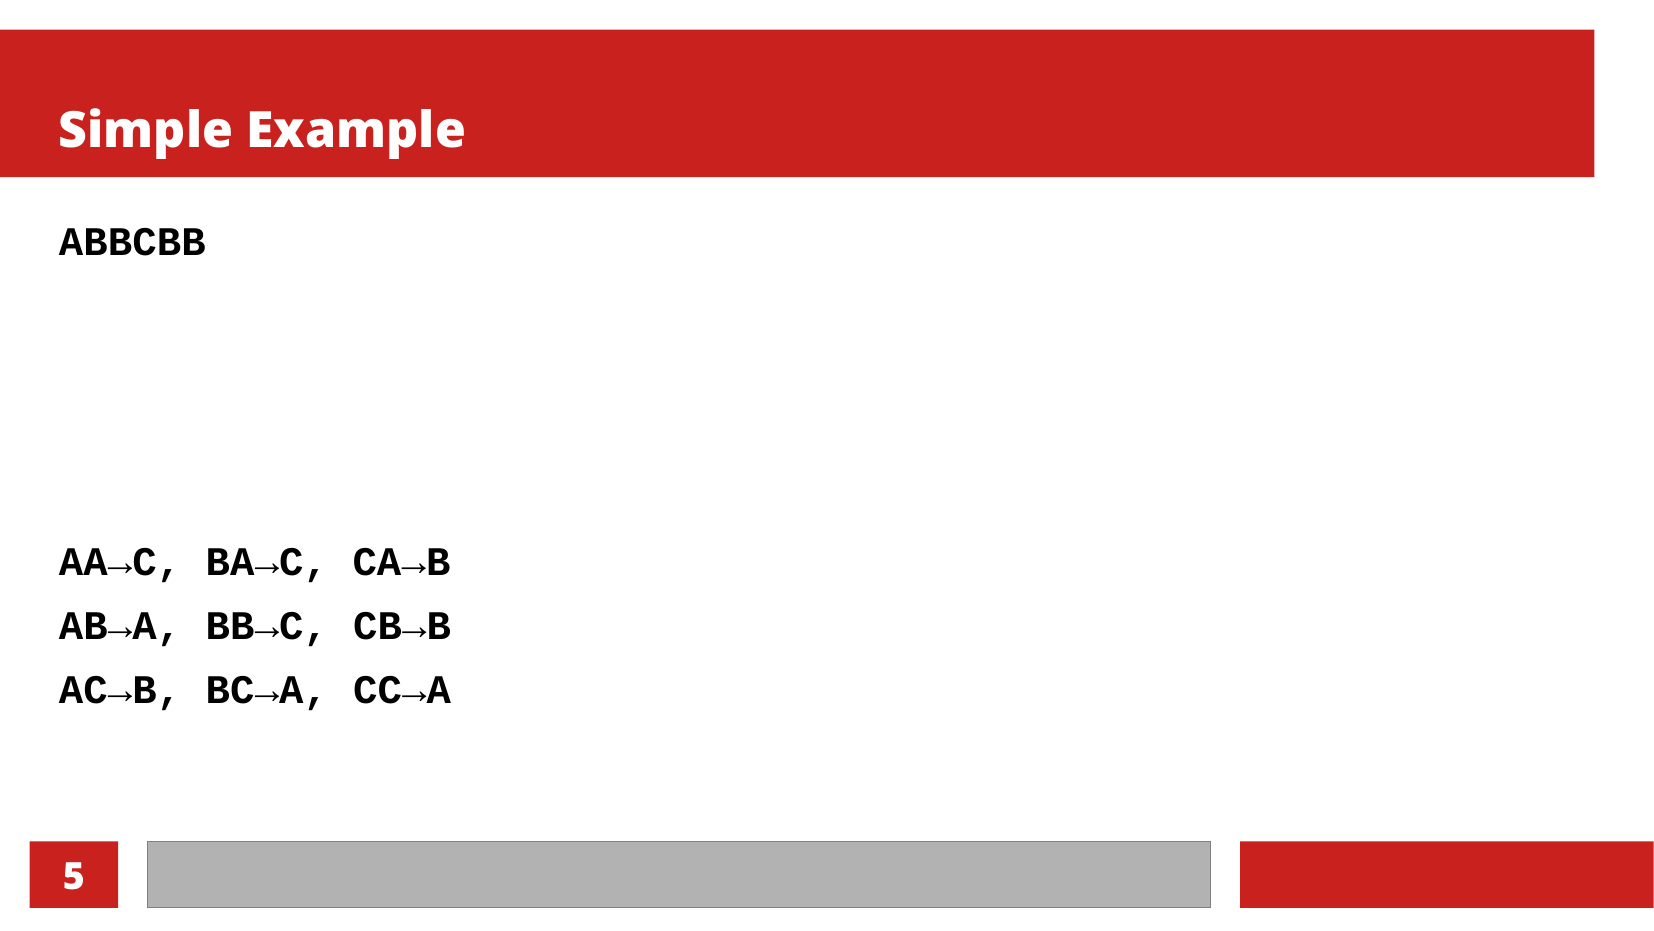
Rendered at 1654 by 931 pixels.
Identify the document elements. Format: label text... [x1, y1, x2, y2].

title Simple Example [59, 44, 1595, 163]
list ABBCBB AA→C, BA→C, CA→B AB→A, BB→C, CB→B AC→B, BC→A, CC→A [59, 221, 1565, 798]
